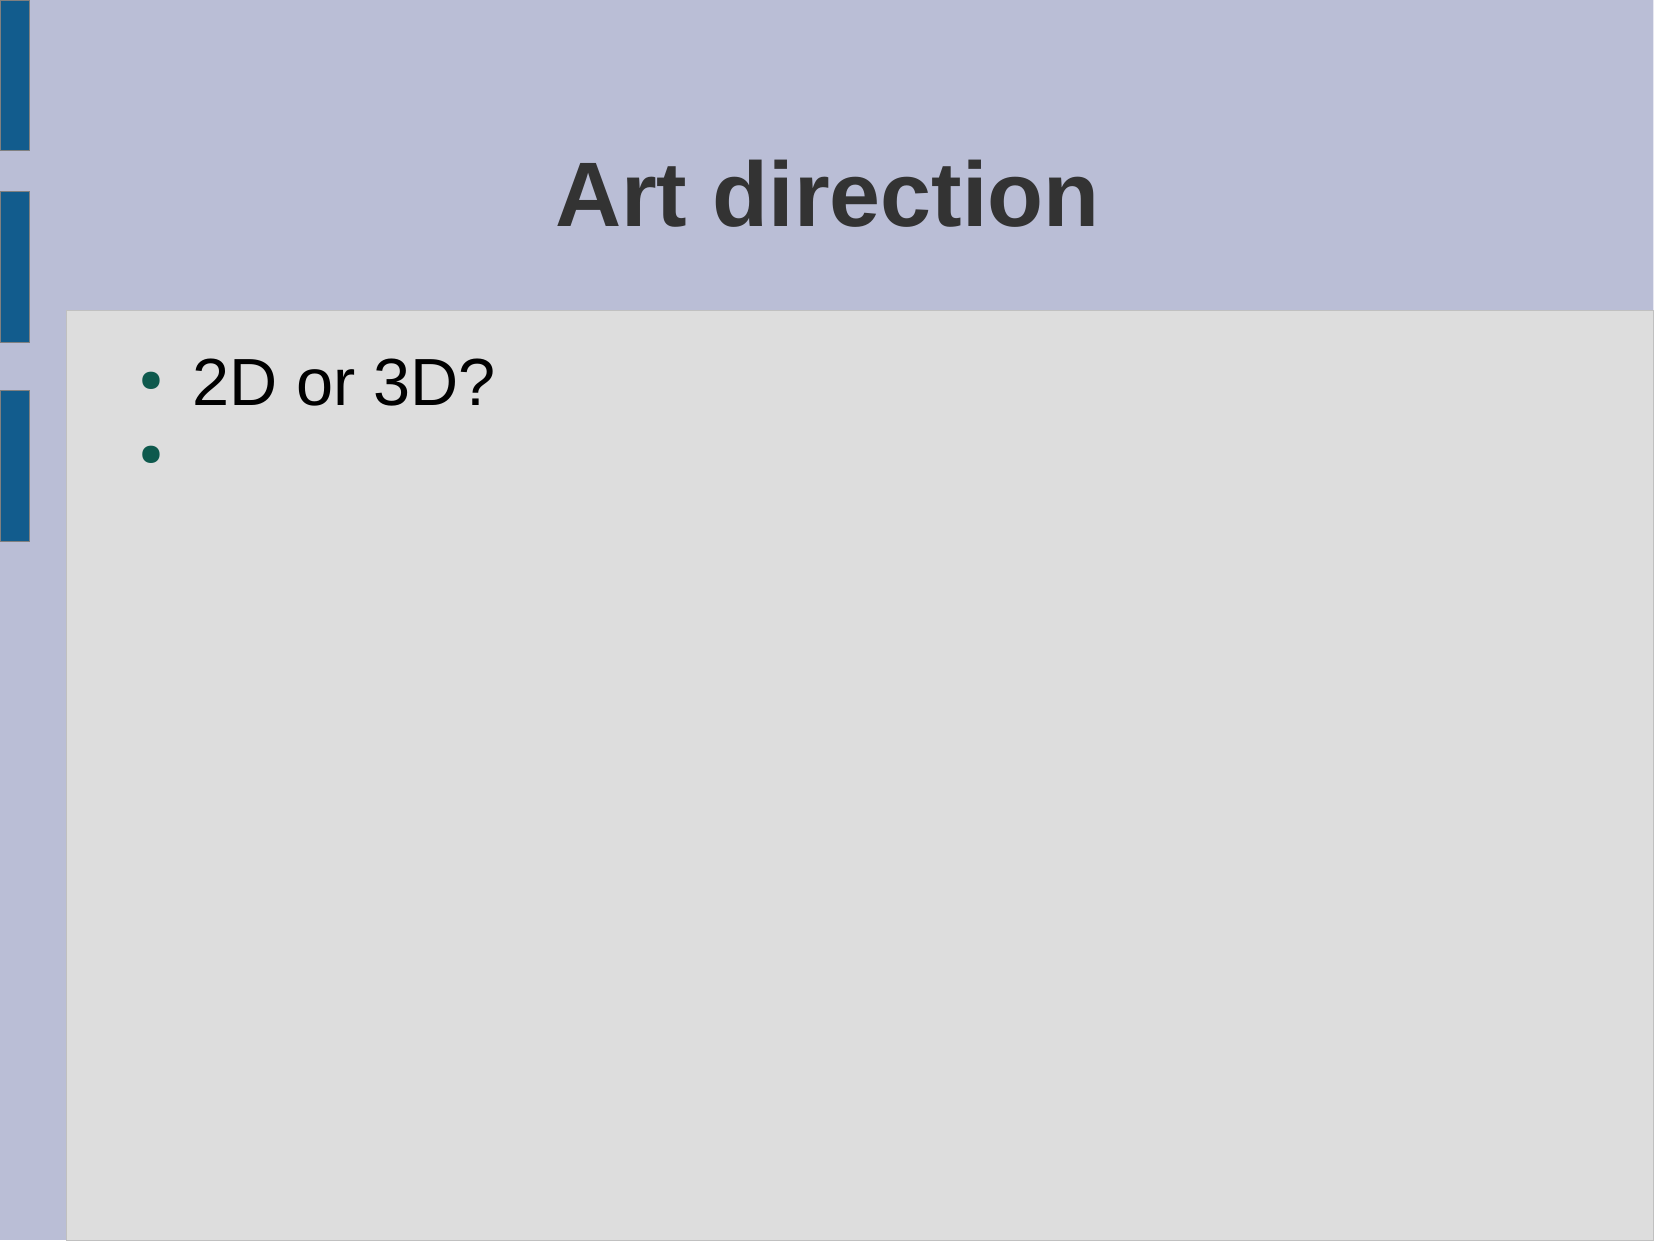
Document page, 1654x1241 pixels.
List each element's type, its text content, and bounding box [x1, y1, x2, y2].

list 2D or 3D? [121, 344, 1534, 1127]
title Art direction [121, 91, 1534, 299]
